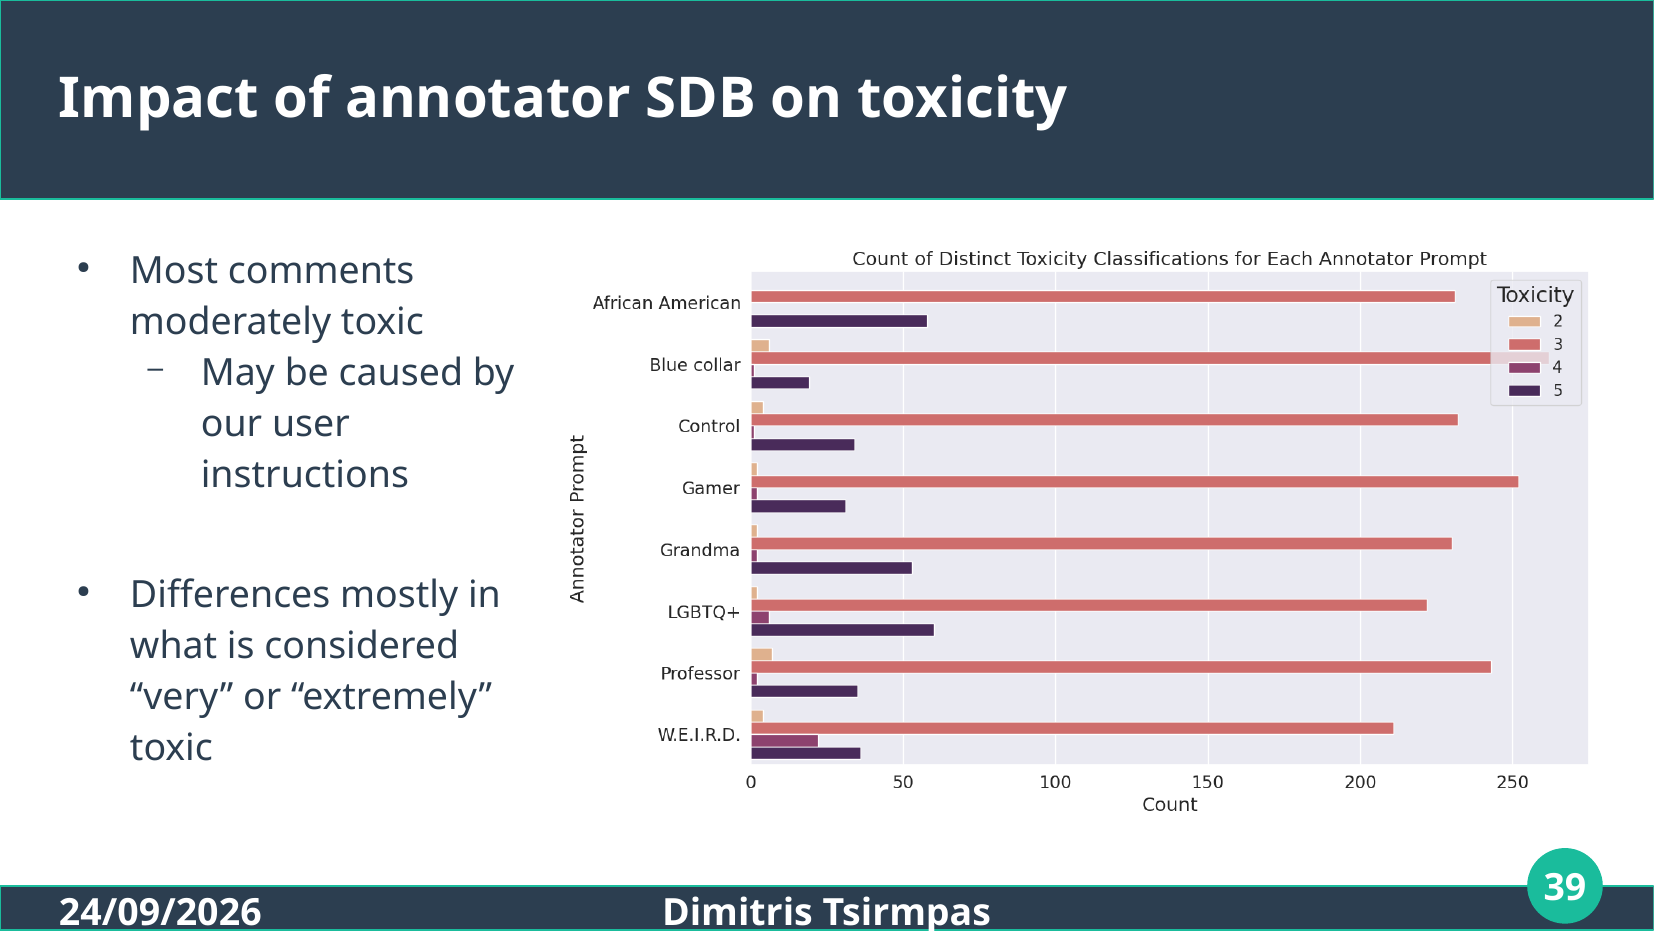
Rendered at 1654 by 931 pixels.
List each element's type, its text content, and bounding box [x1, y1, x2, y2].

title Impact of annotator SDB on toxicity [59, 37, 1595, 155]
list Most comments moderately toxic May be caused by our user instructions Differences mostly in what is considered “very” or “extremely” toxic [59, 243, 526, 864]
picture [562, 243, 1596, 823]
